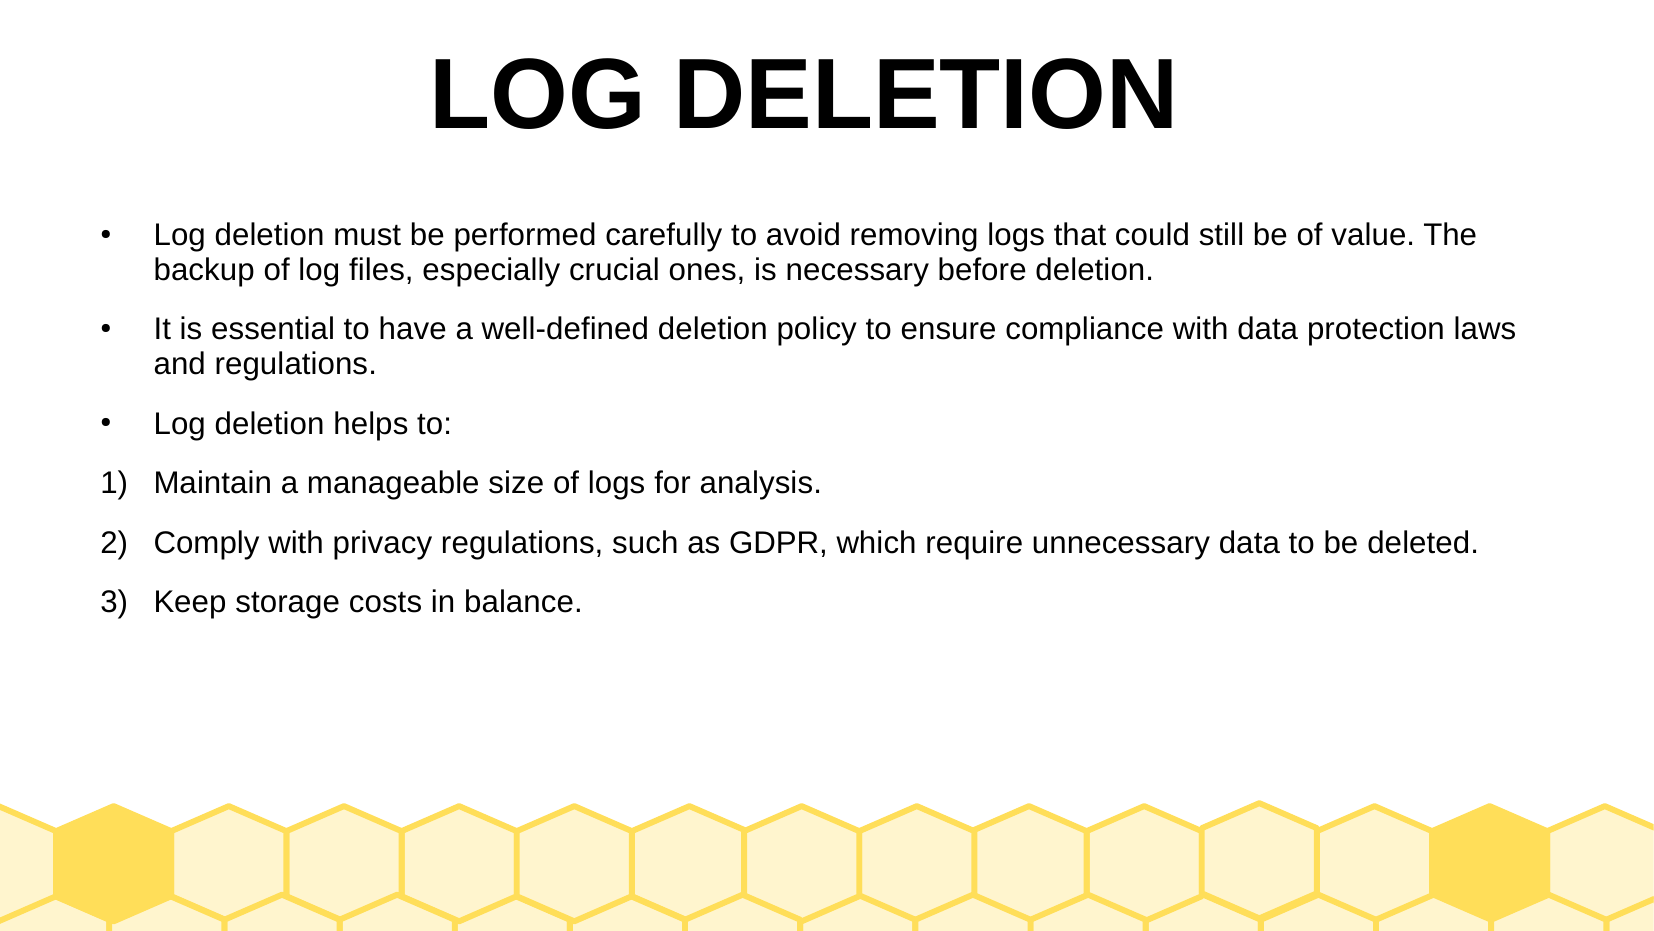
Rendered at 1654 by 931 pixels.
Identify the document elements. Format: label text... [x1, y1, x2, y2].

list Log deletion must be performed carefully to avoid removing logs that could still be of value. The backup of log files, especially crucial ones, is necessary before deletion. It is essential to have a well-defined deletion policy to ensure compliance with data protection laws and regulations. Log deletion helps to: Maintain a manageable size of logs for analysis. Comply with privacy regulations, such as GDPR, which require unnecessary data to be deleted. Keep storage costs in balance. [82, 217, 1571, 758]
title LOG DELETION [37, 37, 1571, 151]
